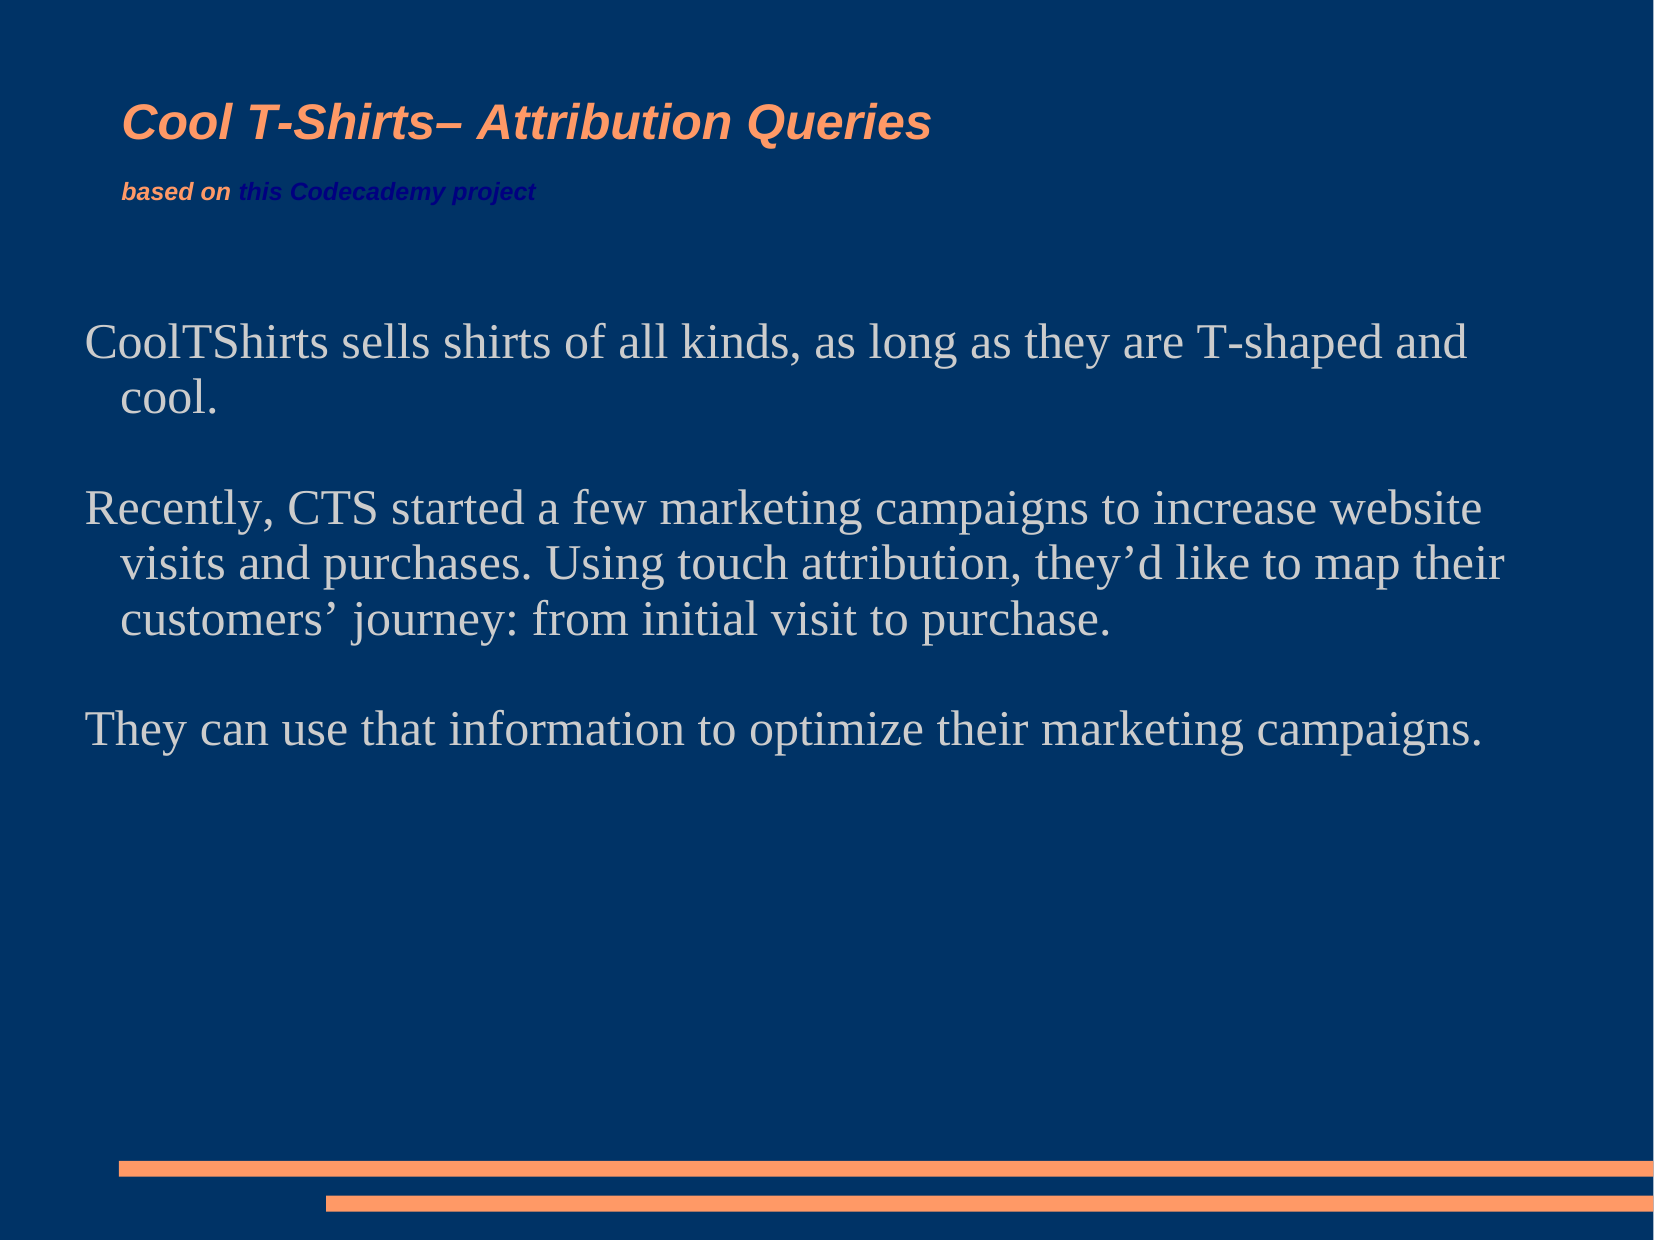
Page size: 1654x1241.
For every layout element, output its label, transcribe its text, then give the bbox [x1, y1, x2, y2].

title Cool T-Shirts– Attribution Queries based on this Codecademy project [121, 37, 1534, 263]
subtitle CoolTShirts sells shirts of all kinds, as long as they are T-shaped and cool. Recently, CTS started a few marketing campaigns to increase website visits and purchases. Using touch attribution, they’d like to map their customers’ journey: from initial visit to purchase. They can use that information to optimize their marketing campaigns. [84, 309, 1524, 761]
